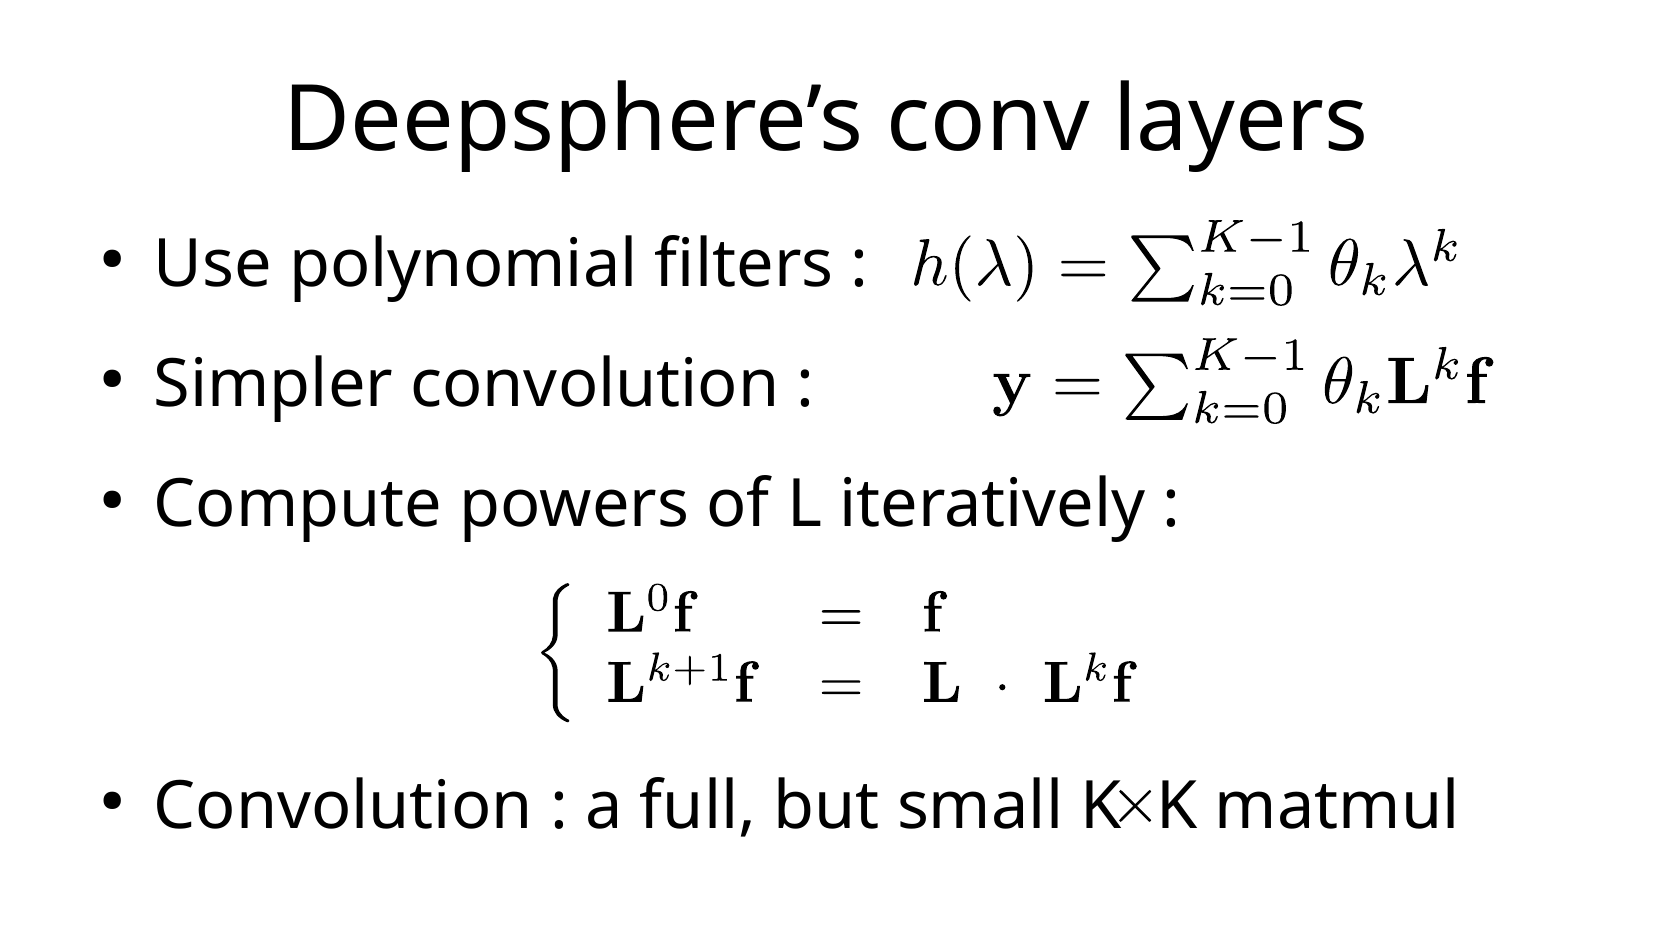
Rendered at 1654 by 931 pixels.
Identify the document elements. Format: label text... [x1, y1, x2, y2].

list Use polynomial filters : Simpler convolution : Compute powers of L iteratively : Convolution : a full, but small K K matmul [82, 215, 1571, 931]
picture [910, 220, 1457, 306]
picture [991, 338, 1494, 425]
picture [1106, 787, 1154, 825]
picture [533, 583, 1137, 723]
title Deepsphere’s conv layers [82, 37, 1571, 193]
